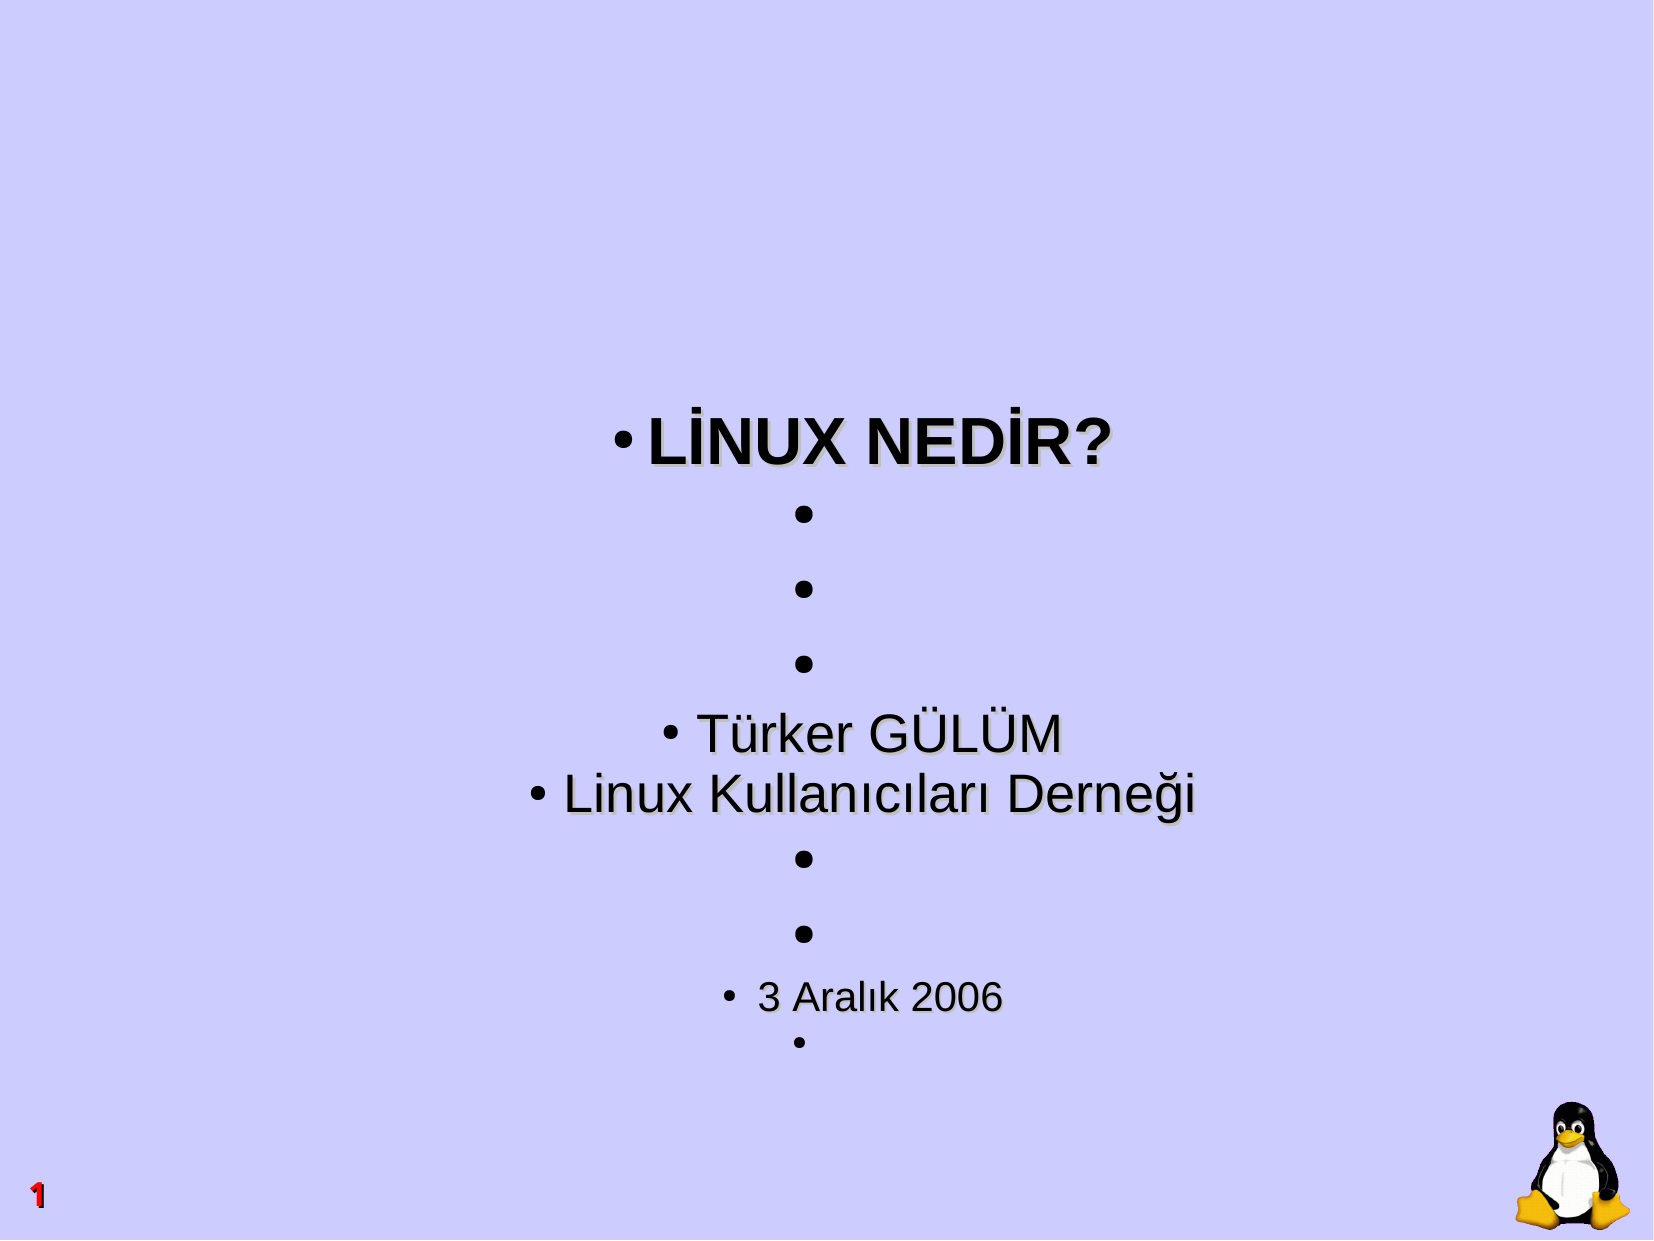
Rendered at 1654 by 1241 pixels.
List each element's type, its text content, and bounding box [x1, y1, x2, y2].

picture [1504, 1086, 1654, 1241]
subtitle LİNUX NEDİR? Türker GÜLÜM Linux Kullanıcıları Derneği 3 Aralık 2006 [121, 298, 1534, 1174]
